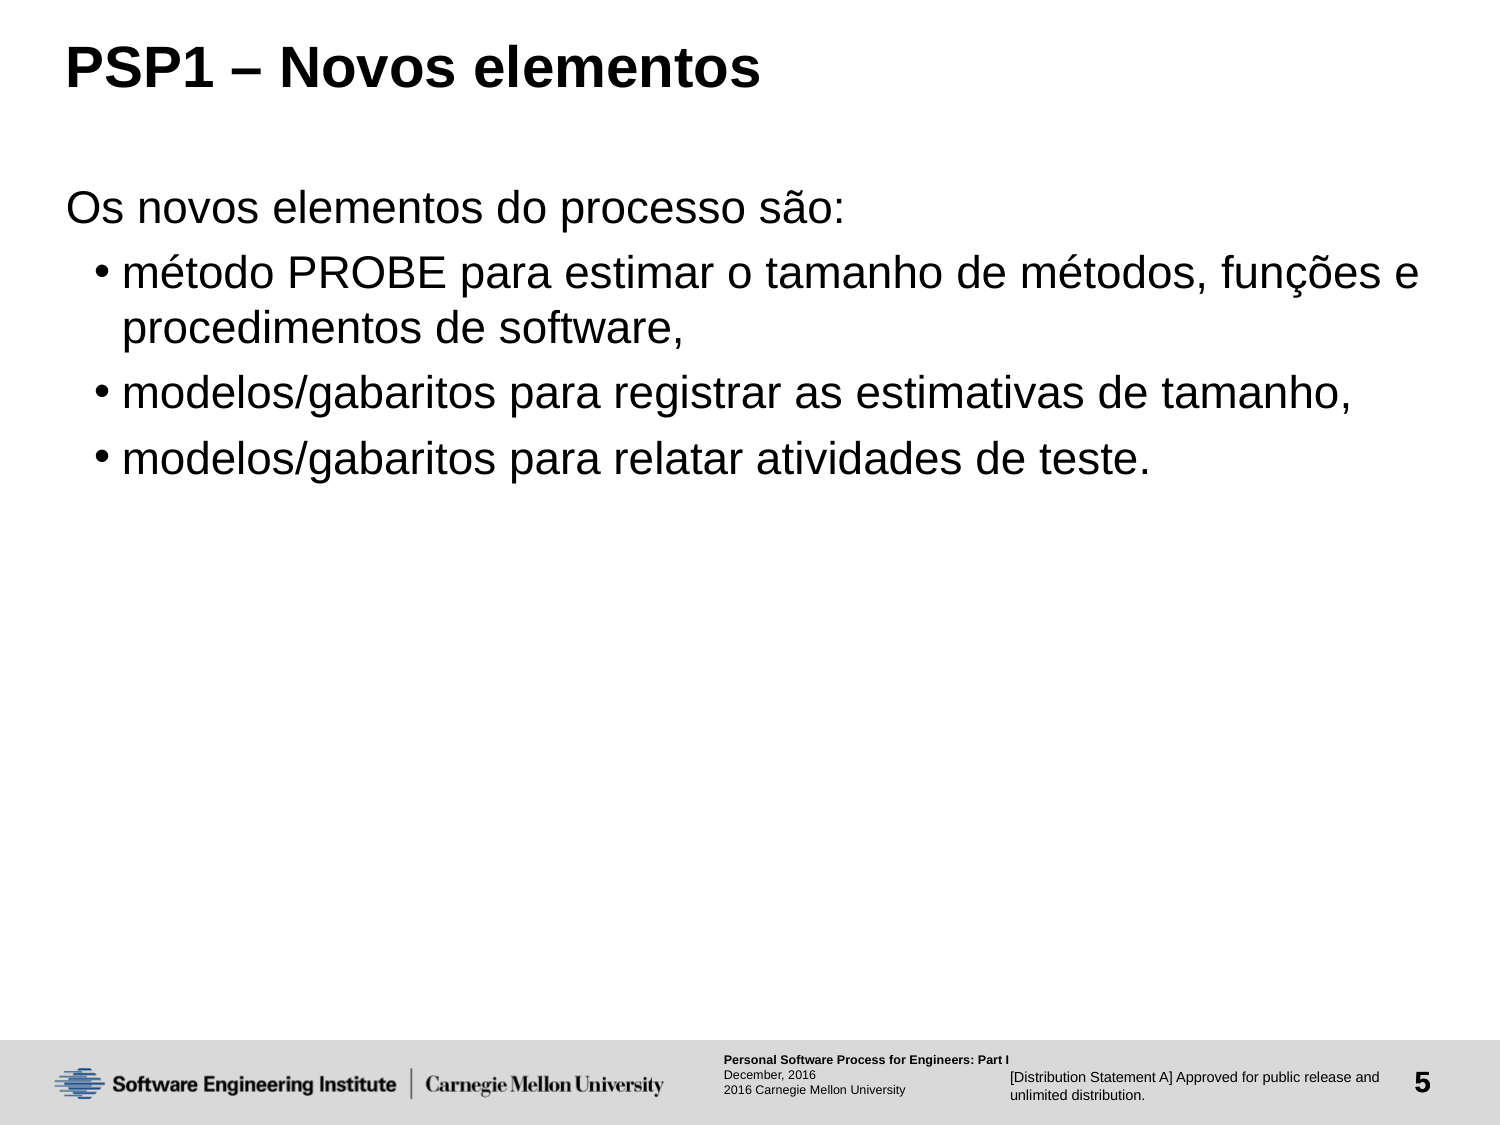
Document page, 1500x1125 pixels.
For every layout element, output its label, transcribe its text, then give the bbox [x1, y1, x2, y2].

picture [46, 1061, 673, 1104]
title PSP1 – Novos elementos [65, 37, 1313, 148]
list Os novos elementos do processo são: método PROBE para estimar o tamanho de métodos, funções e procedimentos de software, modelos/gabaritos para registrar as estimativas de tamanho, modelos/gabaritos para relatar atividades de teste. [65, 177, 1431, 1000]
